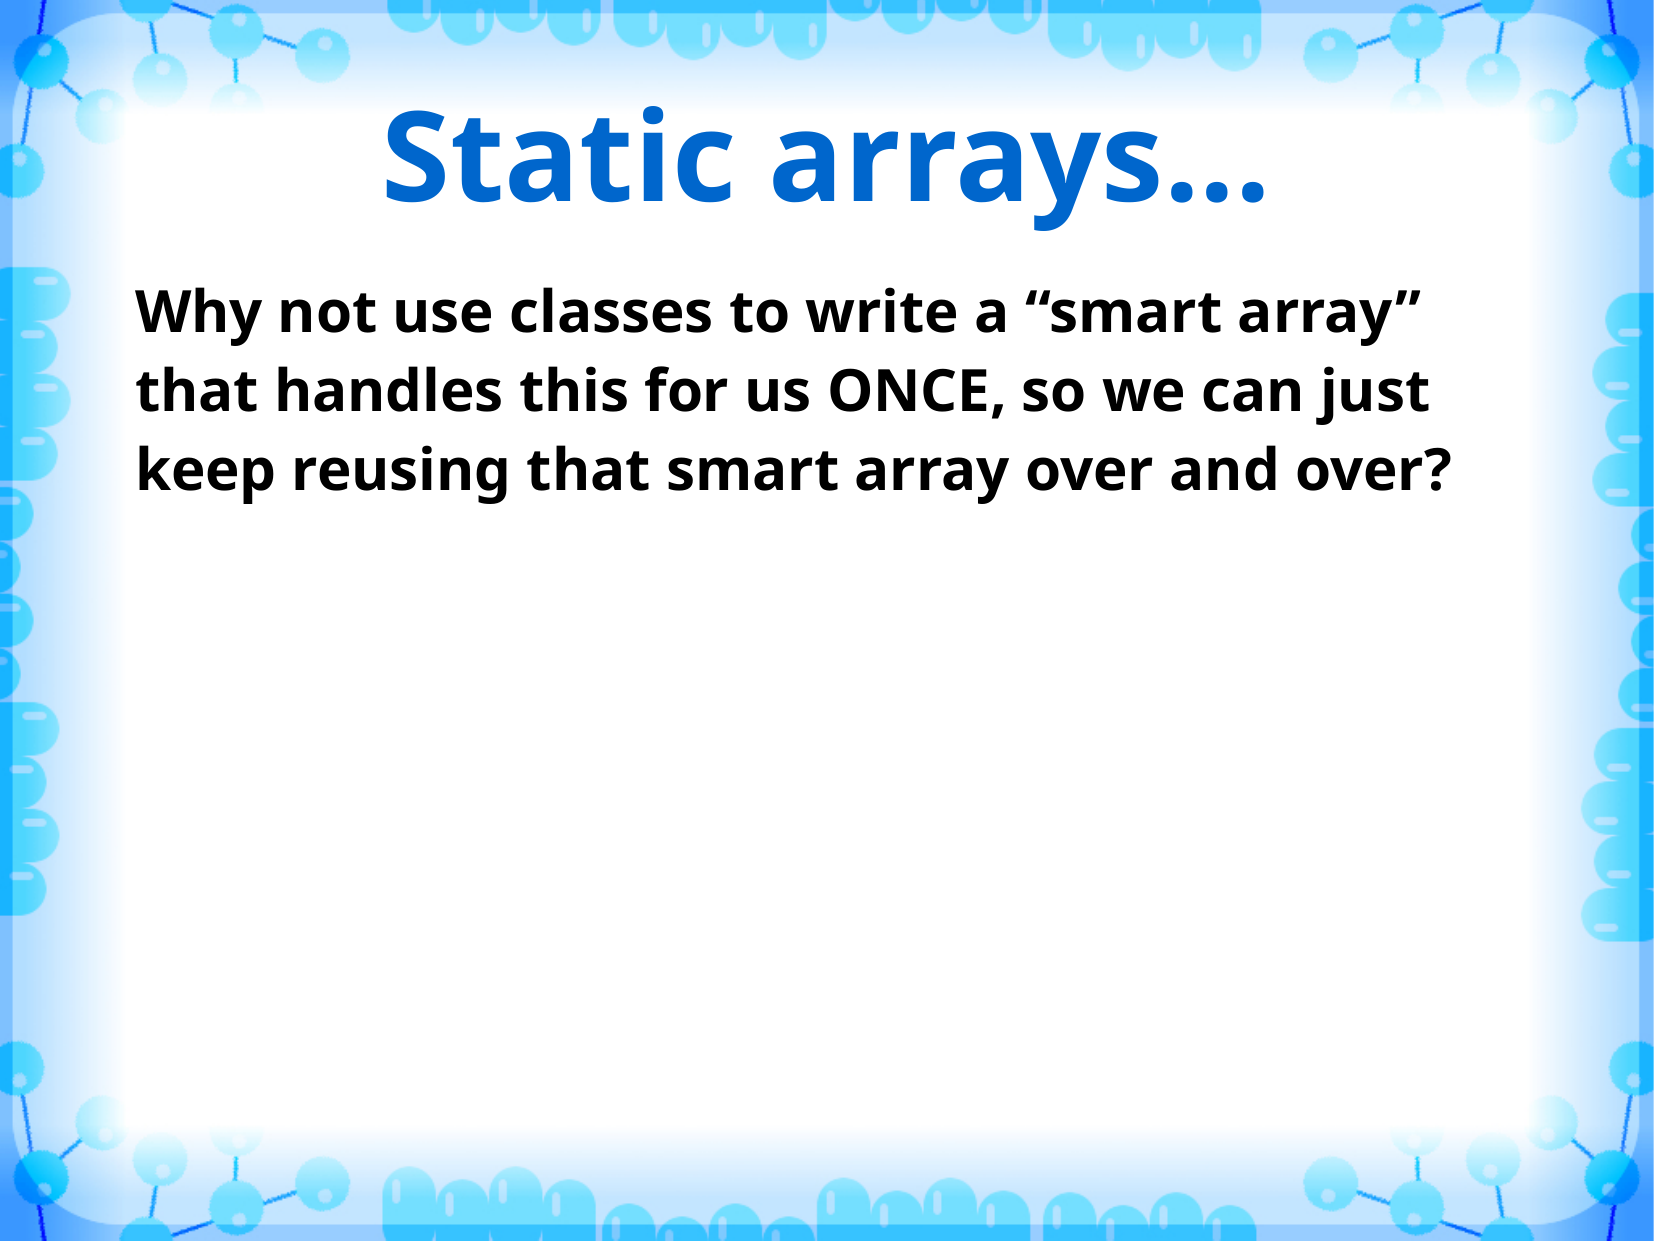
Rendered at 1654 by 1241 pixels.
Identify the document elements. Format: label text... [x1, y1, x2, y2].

text_box Why not use classes to write a “smart array” that handles this for us ONCE, so we can just keep reusing that smart array over and over? [135, 270, 1509, 466]
title Static arrays... [82, 49, 1571, 257]
picture [0, 0, 1654, 1241]
